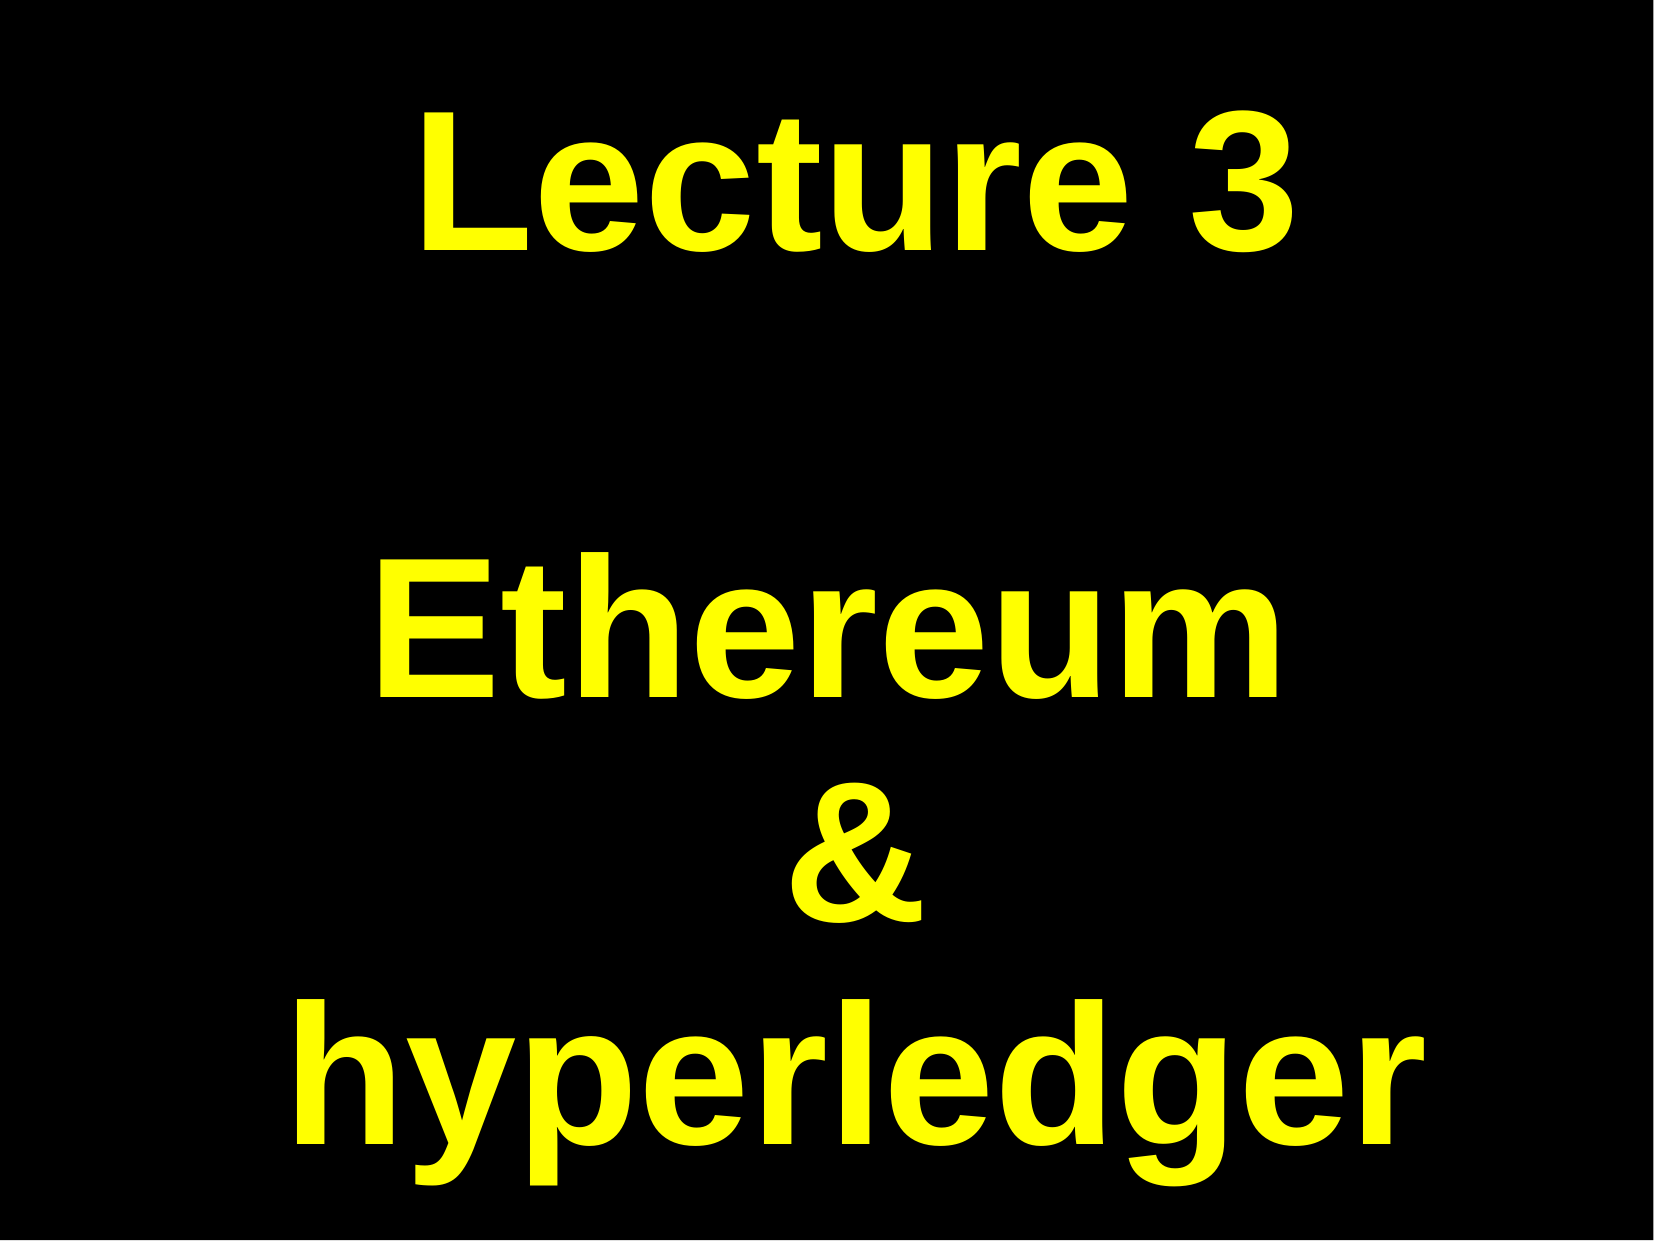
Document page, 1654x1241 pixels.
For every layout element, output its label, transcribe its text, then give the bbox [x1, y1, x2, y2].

text_box [0, 0, 1654, 1241]
text_box Lecture 3 Ethereum & hyperledger [346, 530, 1367, 726]
